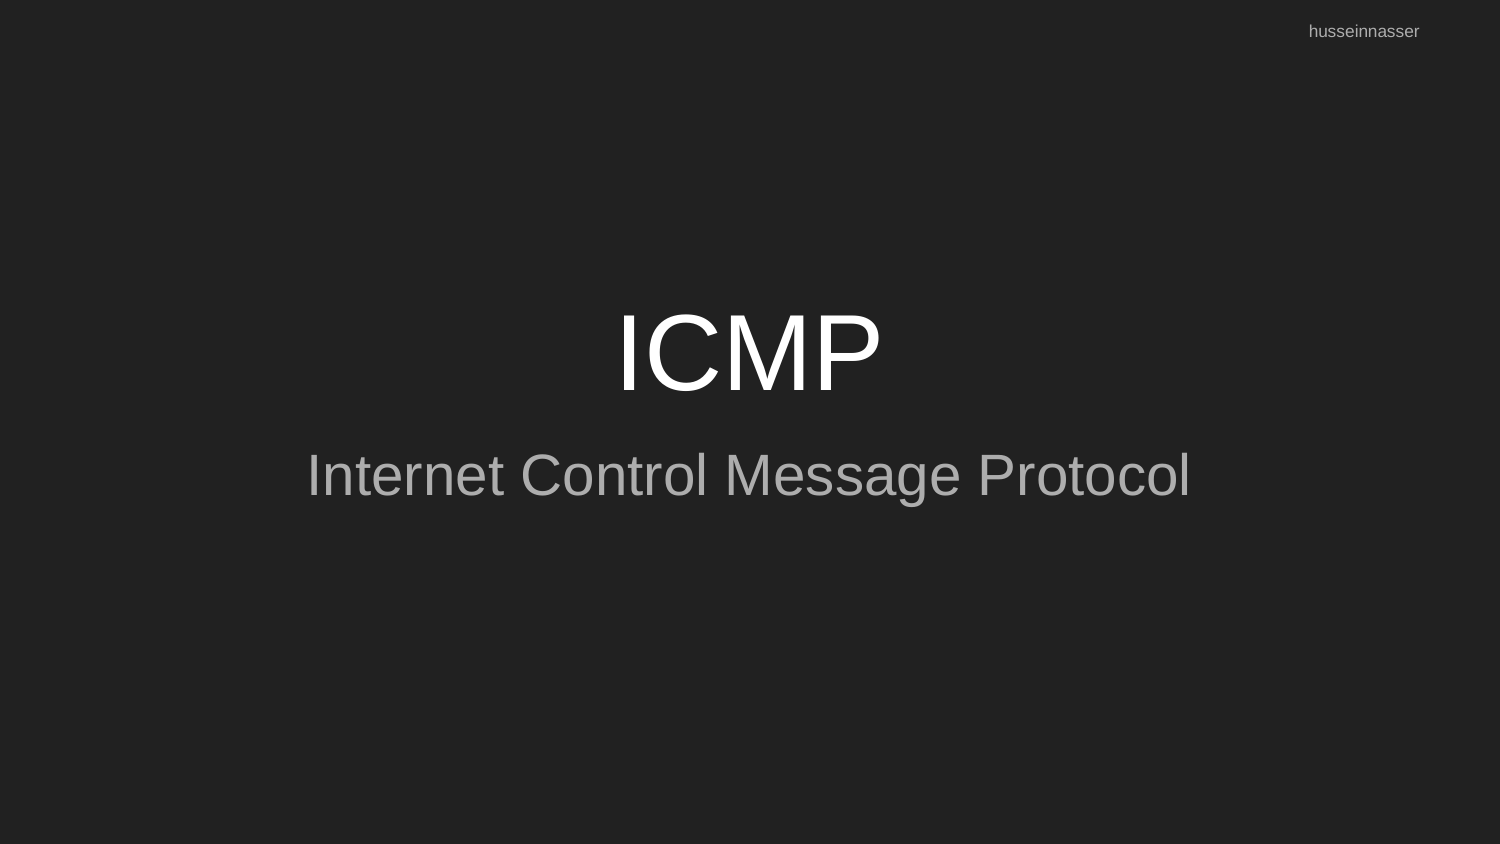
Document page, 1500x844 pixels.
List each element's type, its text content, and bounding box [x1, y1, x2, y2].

subtitle husseinnasser [1236, 11, 1492, 53]
title ICMP [51, 90, 1449, 421]
subtitle Internet Control Message Protocol [51, 421, 1449, 552]
